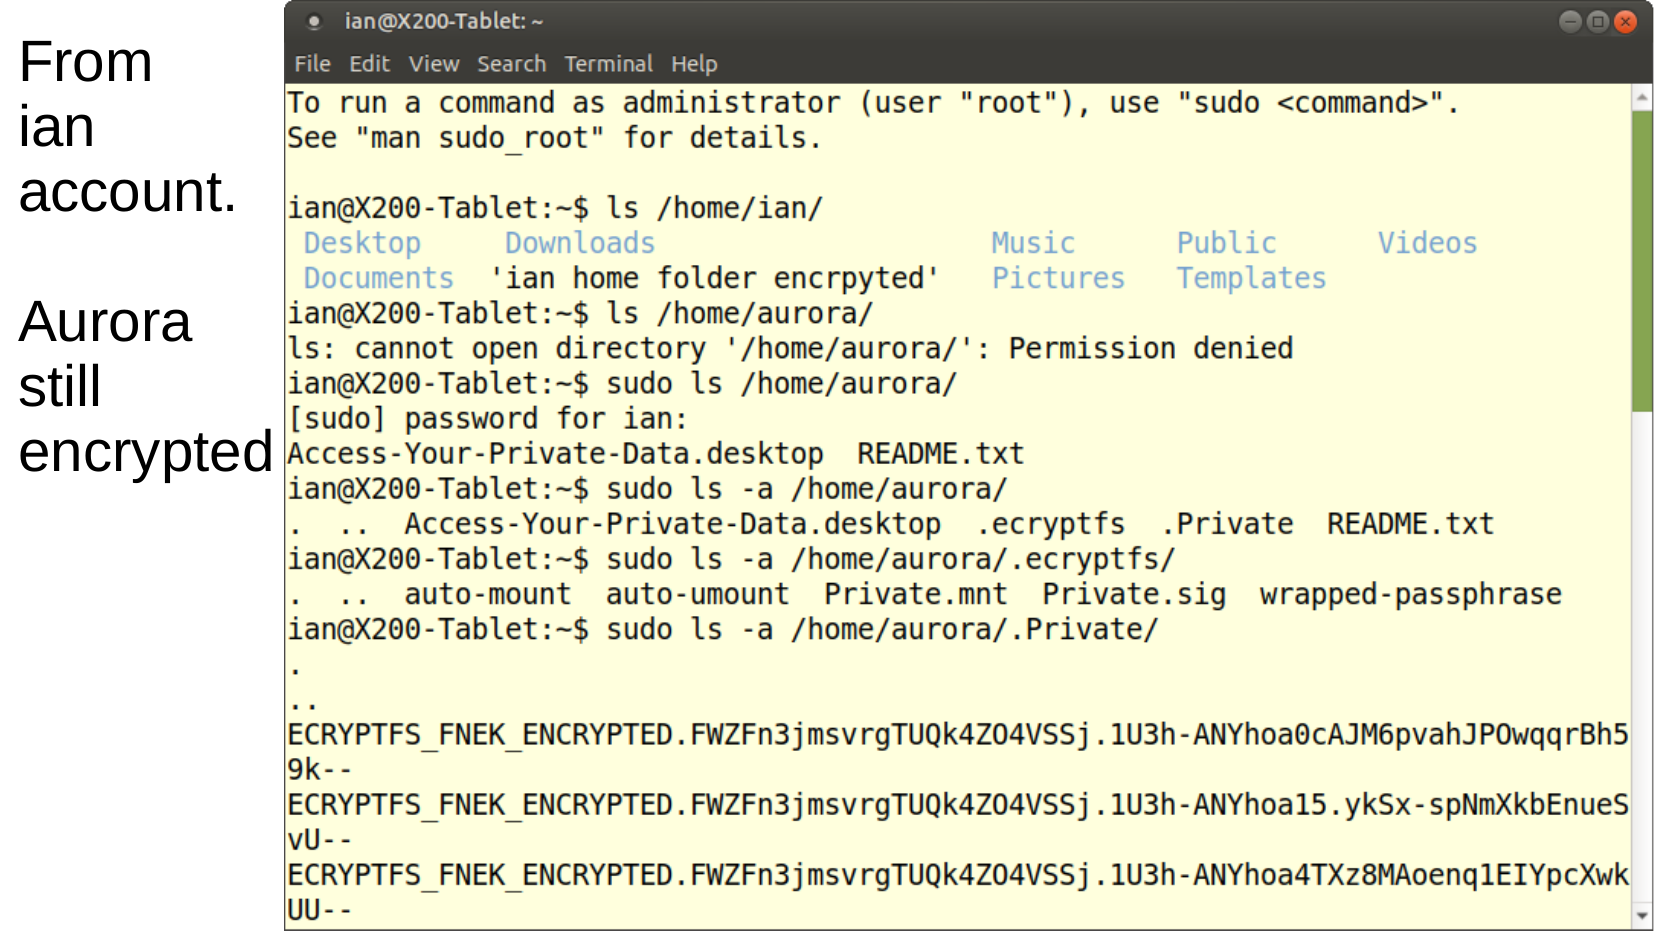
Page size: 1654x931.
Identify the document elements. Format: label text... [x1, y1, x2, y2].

picture [284, 0, 1654, 931]
title From ian account. Aurora still encrypted [0, 28, 284, 615]
